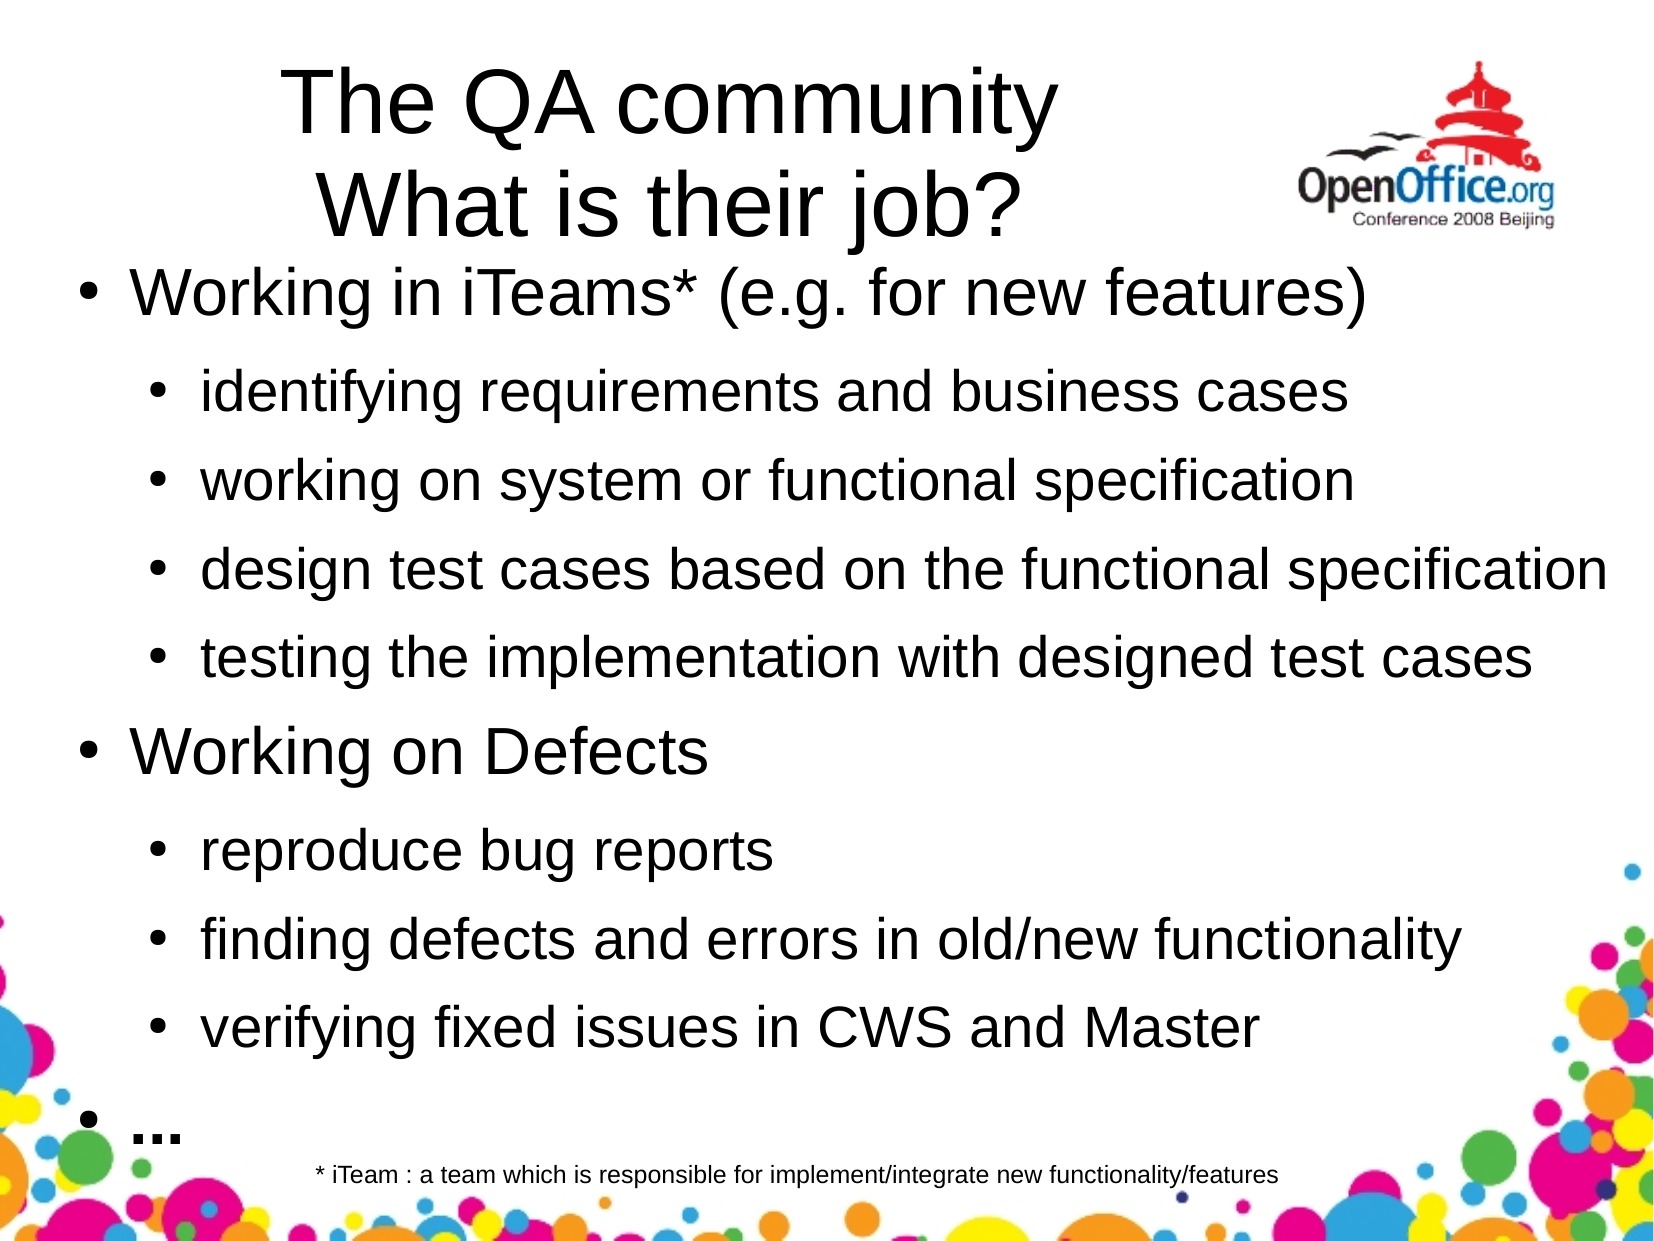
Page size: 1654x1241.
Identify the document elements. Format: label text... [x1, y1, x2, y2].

text_box * iTeam : a team which is responsible for implement/integrate new functionality/features [300, 1153, 1349, 1196]
list Working in iTeams* (e.g. for new features) identifying requirements and business cases working on system or functional specification design test cases based on the functional specification testing the implementation with designed test cases Working on Defects reproduce bug reports finding defects and errors in old/new functionality verifying fixed issues in CWS and Master ... [59, 254, 1625, 1158]
title The QA community What is their job? [82, 50, 1258, 254]
picture [0, 810, 1654, 1241]
picture [1285, 51, 1569, 250]
